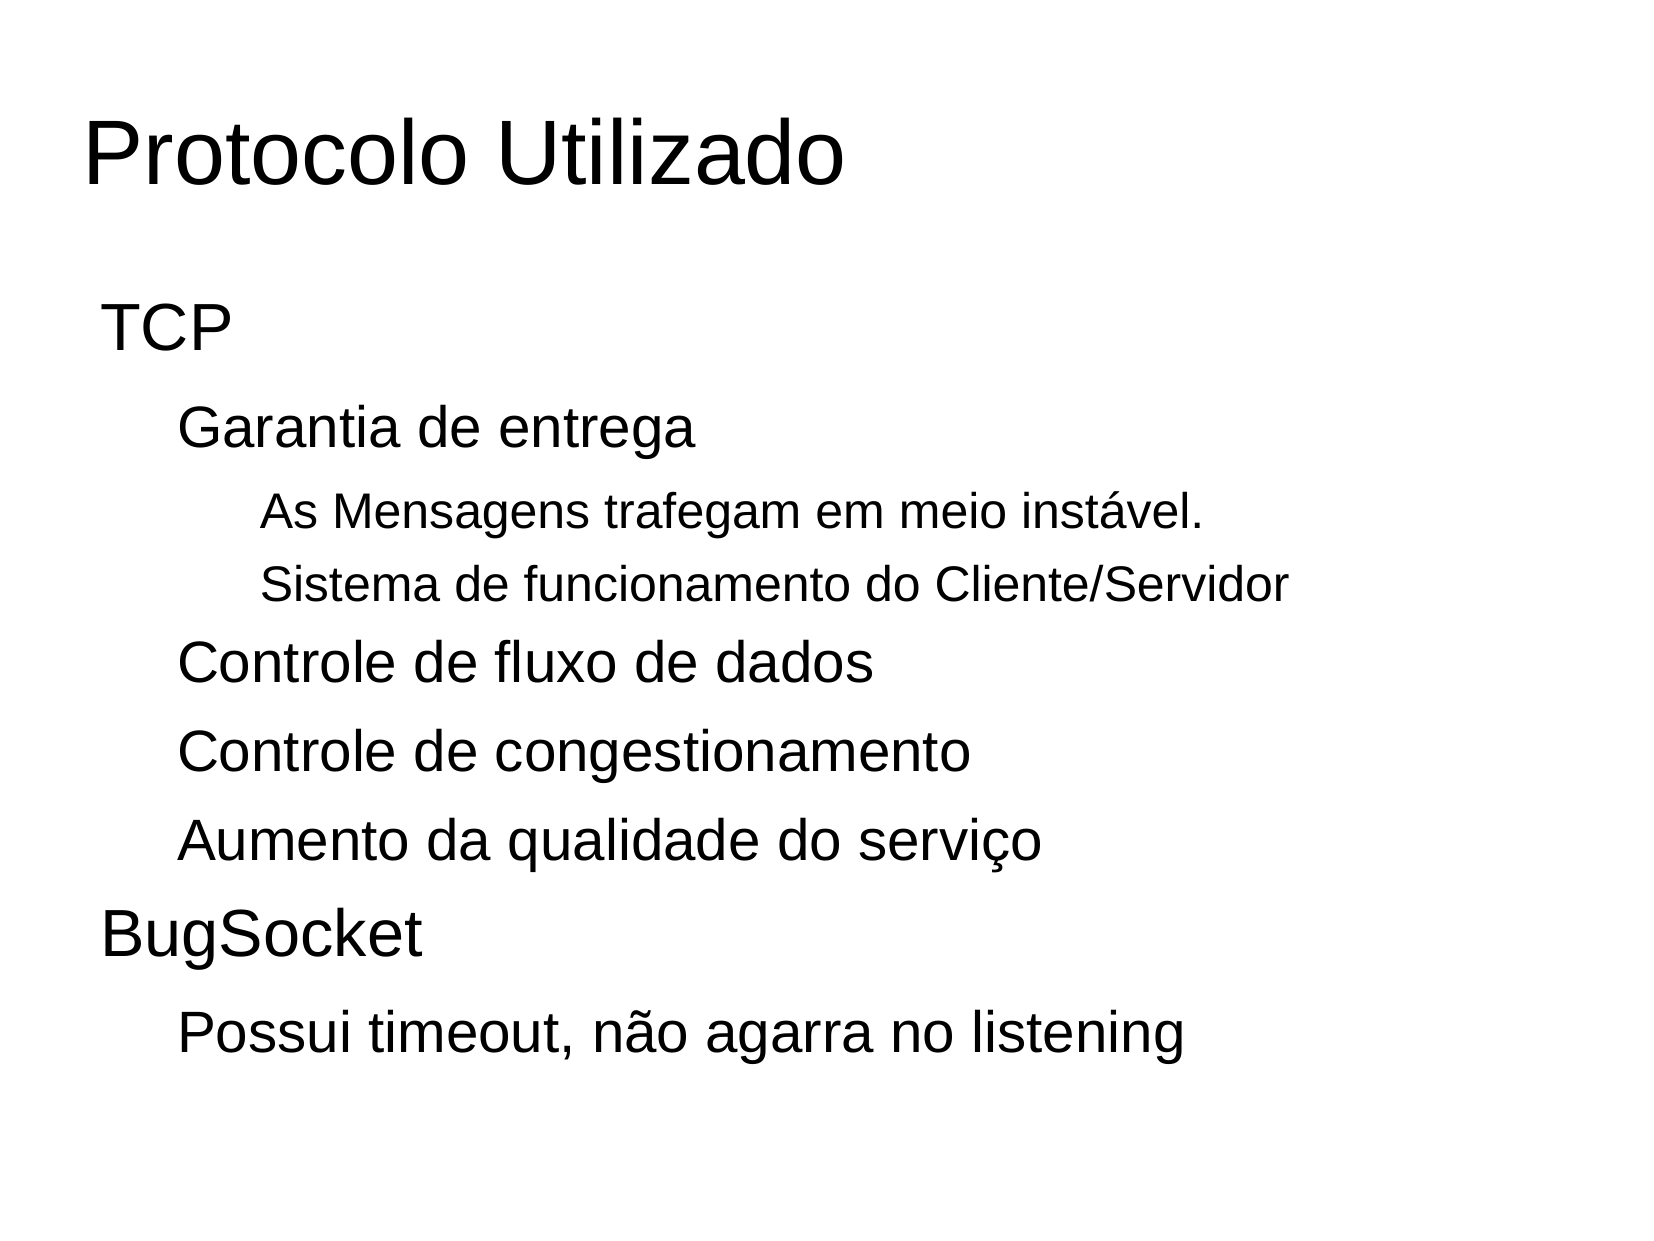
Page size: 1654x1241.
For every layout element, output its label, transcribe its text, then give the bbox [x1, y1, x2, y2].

list TCP Garantia de entrega As Mensagens trafegam em meio instável. Sistema de funcionamento do Cliente/Servidor Controle de fluxo de dados Controle de congestionamento Aumento da qualidade do serviço BugSocket Possui timeout, não agarra no listening [82, 290, 1571, 1094]
title Protocolo Utilizado [82, 56, 1571, 250]
